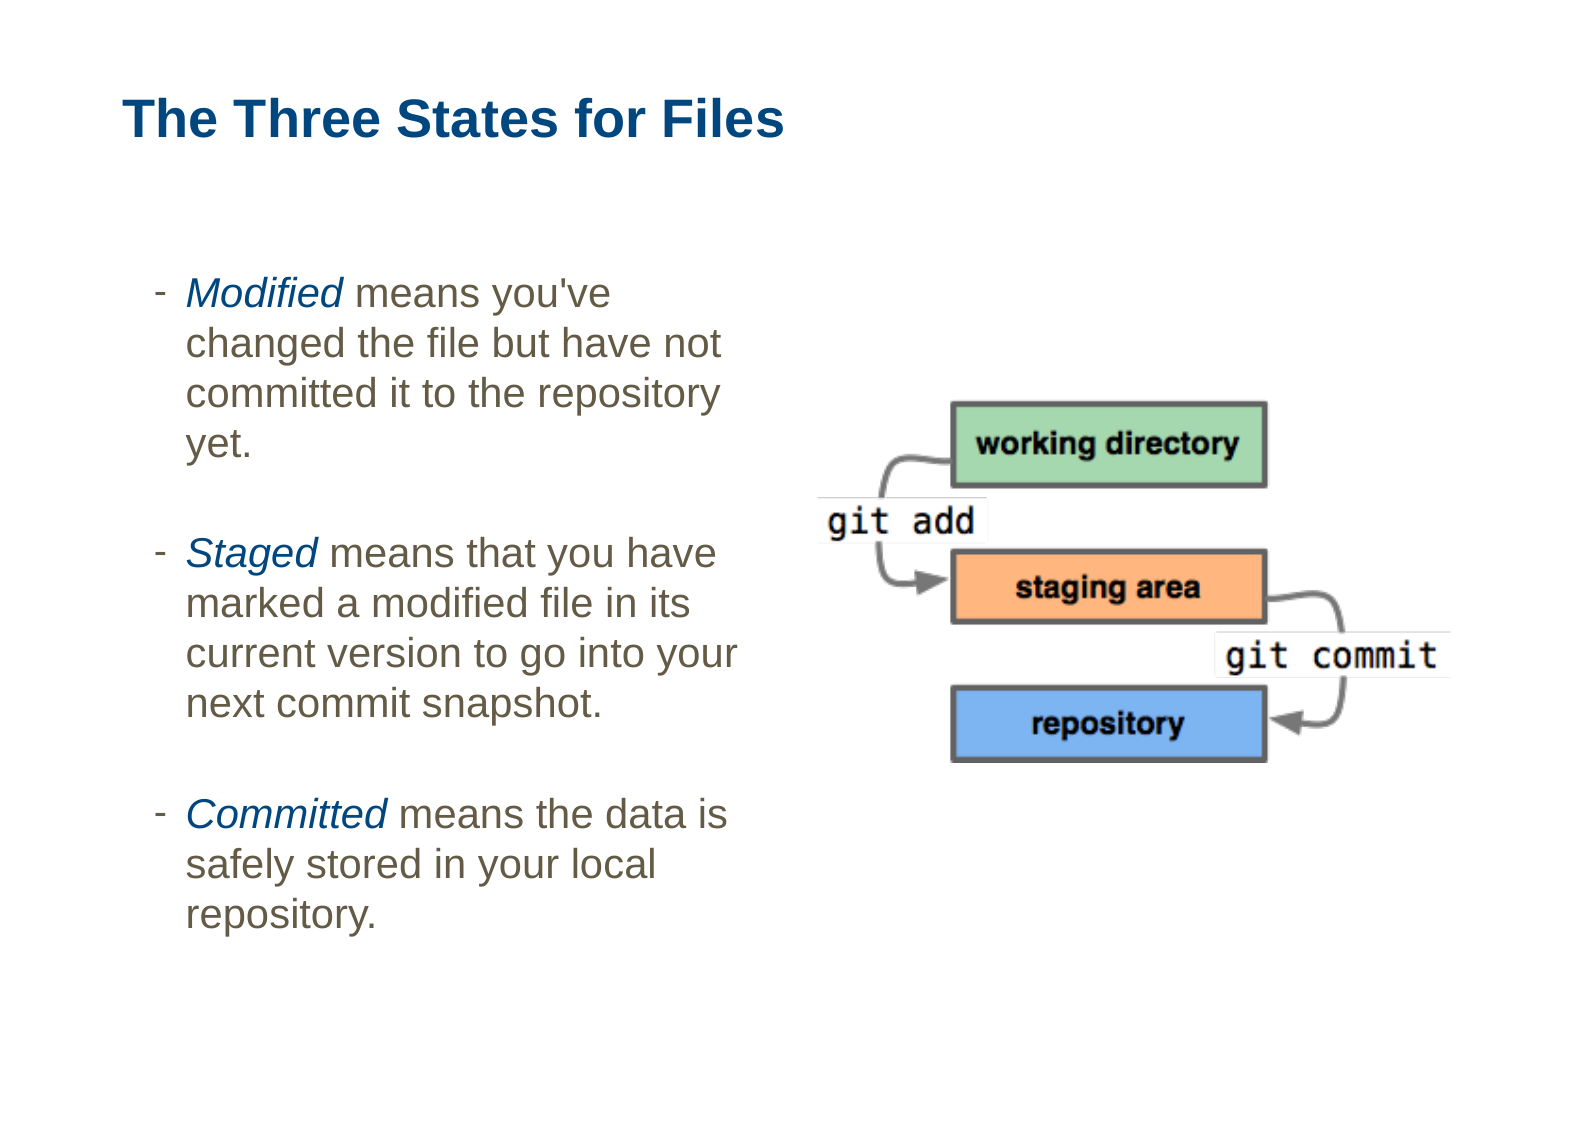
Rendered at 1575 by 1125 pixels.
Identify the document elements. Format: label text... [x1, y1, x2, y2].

list Modified means you've changed the file but have not committed it to the repository yet. Staged means that you have marked a modified file in its current version to go into your next commit snapshot. Committed means the data is safely stored in your local repository. [122, 265, 748, 941]
picture [817, 396, 1451, 763]
title The Three States for Files [122, 76, 1541, 157]
